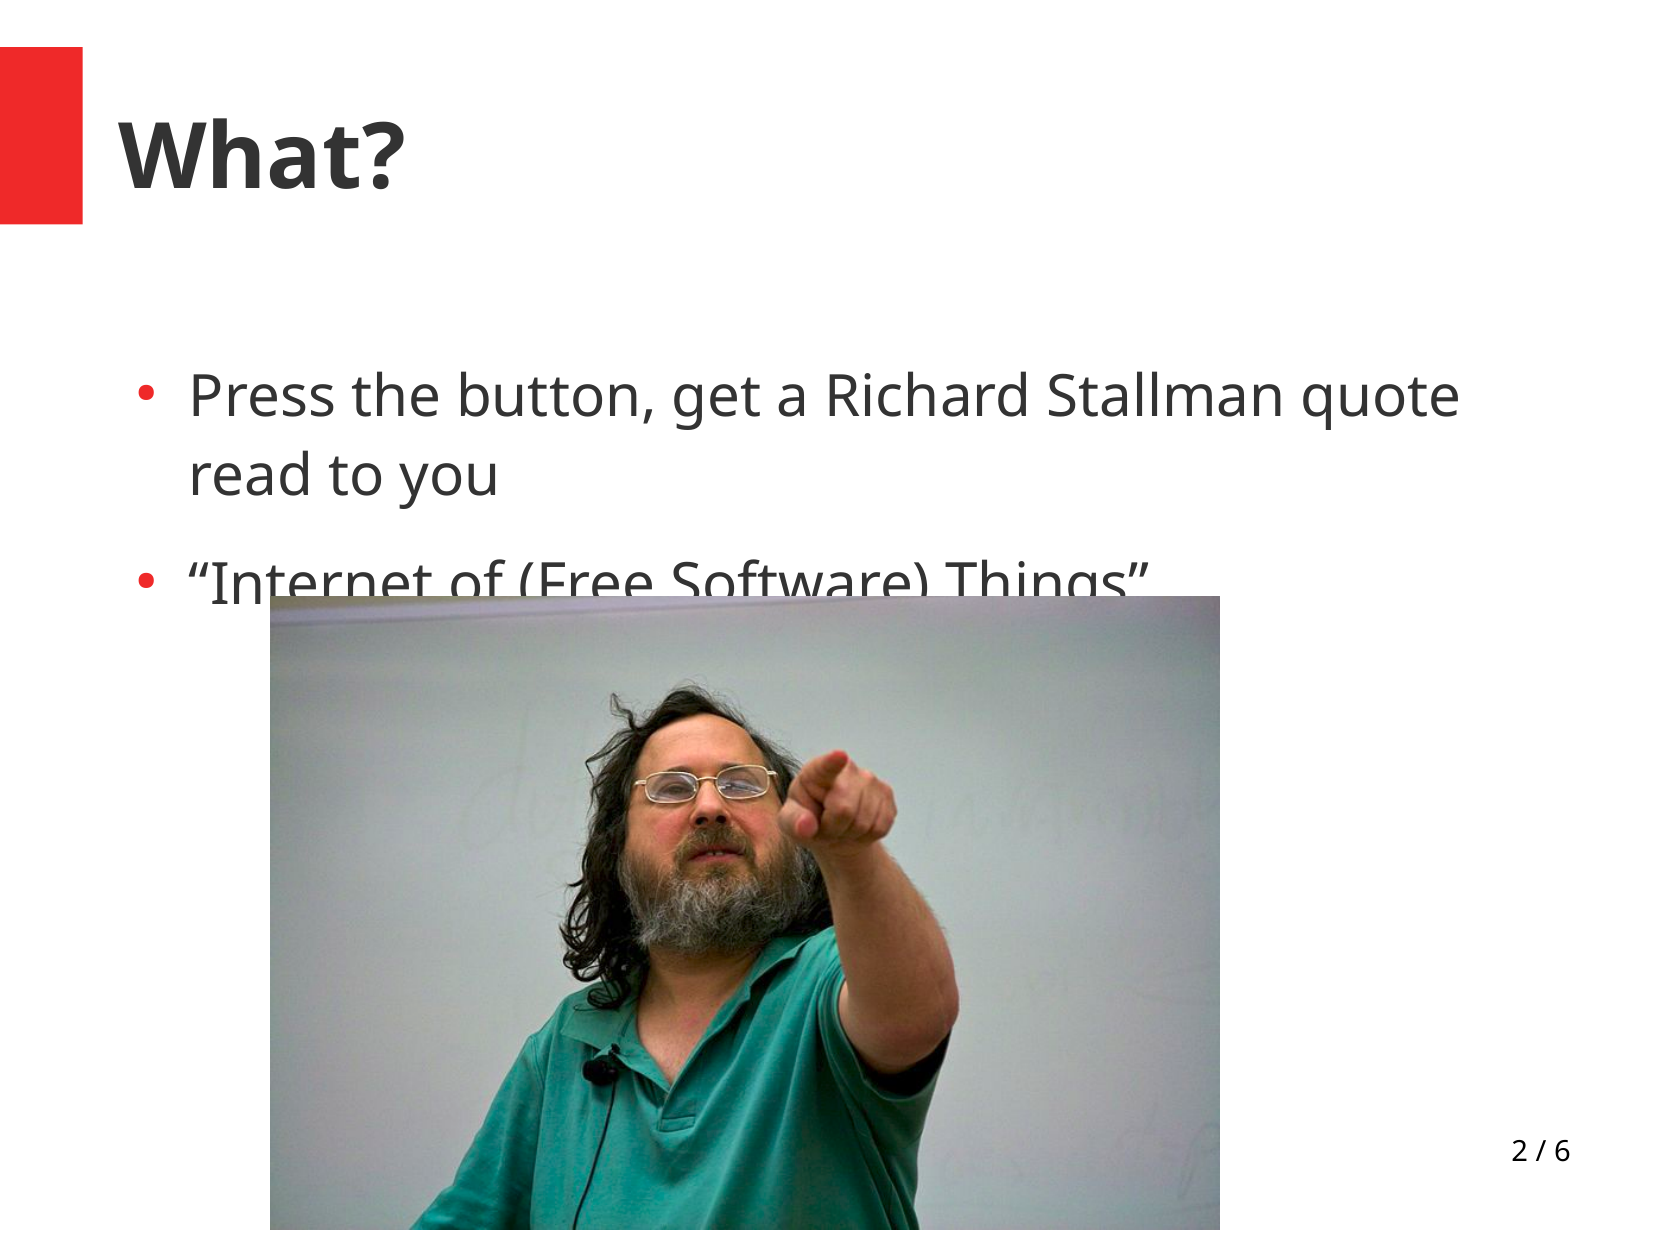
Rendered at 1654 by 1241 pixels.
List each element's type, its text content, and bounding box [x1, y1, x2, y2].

list Press the button, get a Richard Stallman quote read to you “Internet of (Free Software) Things” [118, 354, 1536, 1074]
picture [270, 596, 1220, 1231]
title What? [118, 49, 1571, 257]
